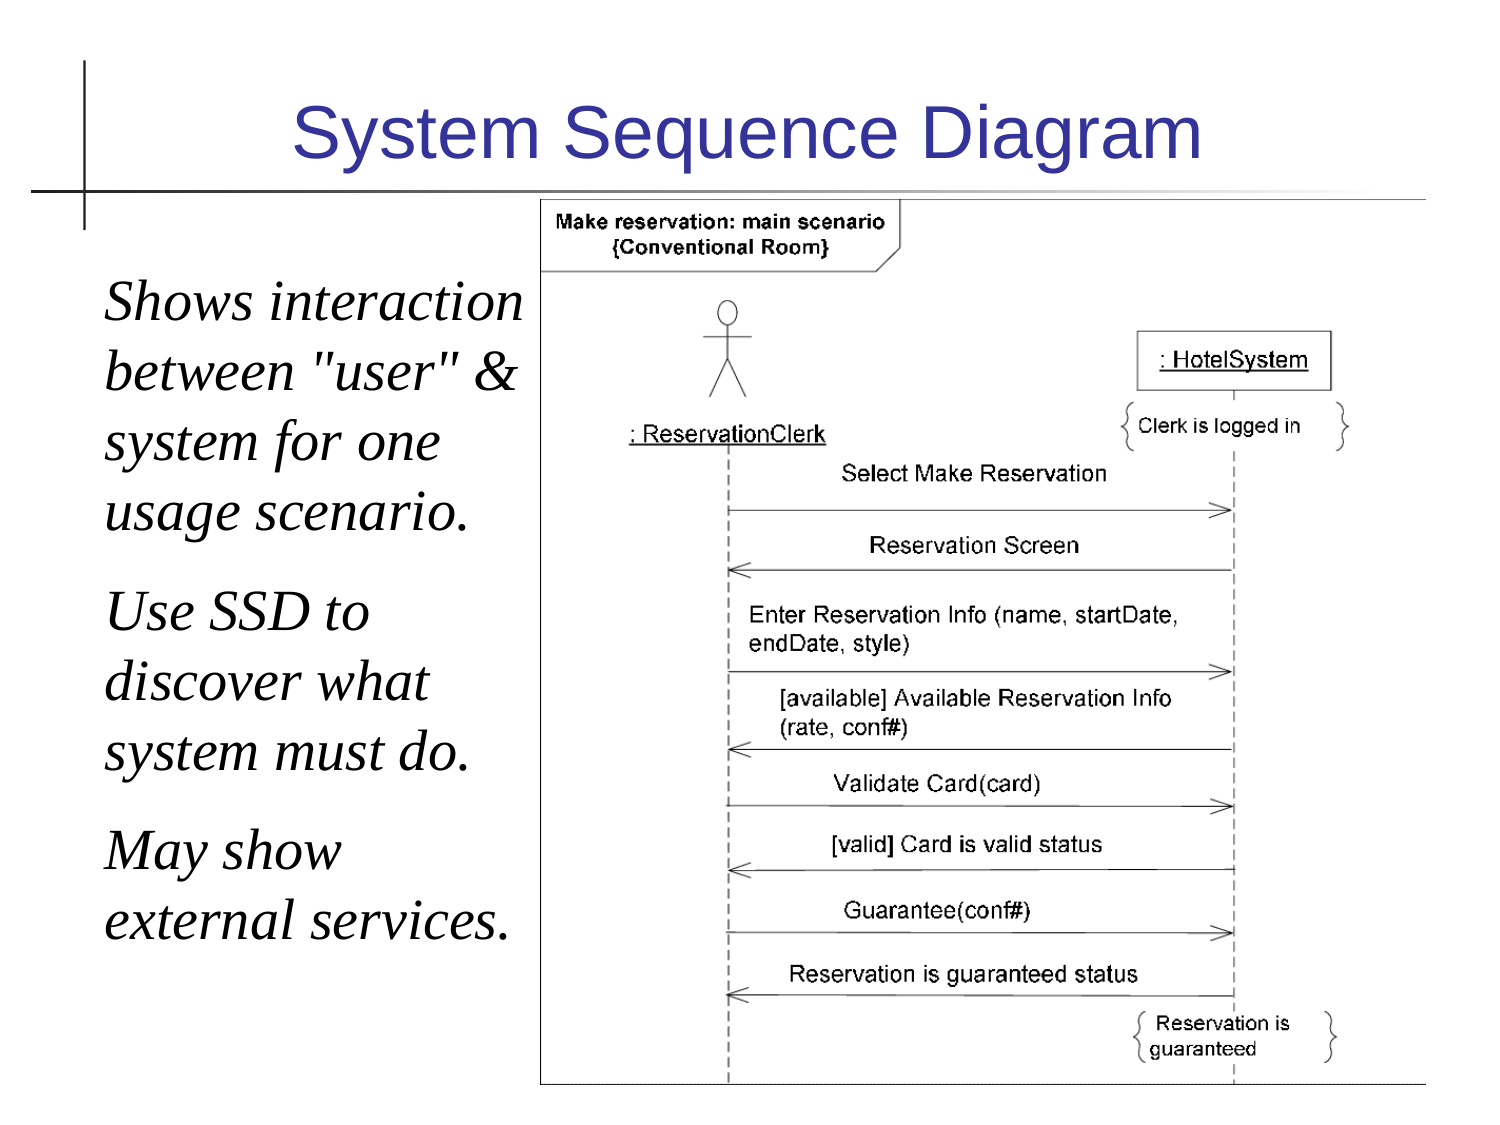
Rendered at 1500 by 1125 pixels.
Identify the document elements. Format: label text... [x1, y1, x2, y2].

text_box Shows interaction between "user" & system for one usage scenario. Use SSD to discover what system must do. May show external services. [90, 254, 541, 1040]
title System Sequence Diagram [100, 42, 1397, 182]
picture [540, 199, 1426, 1085]
